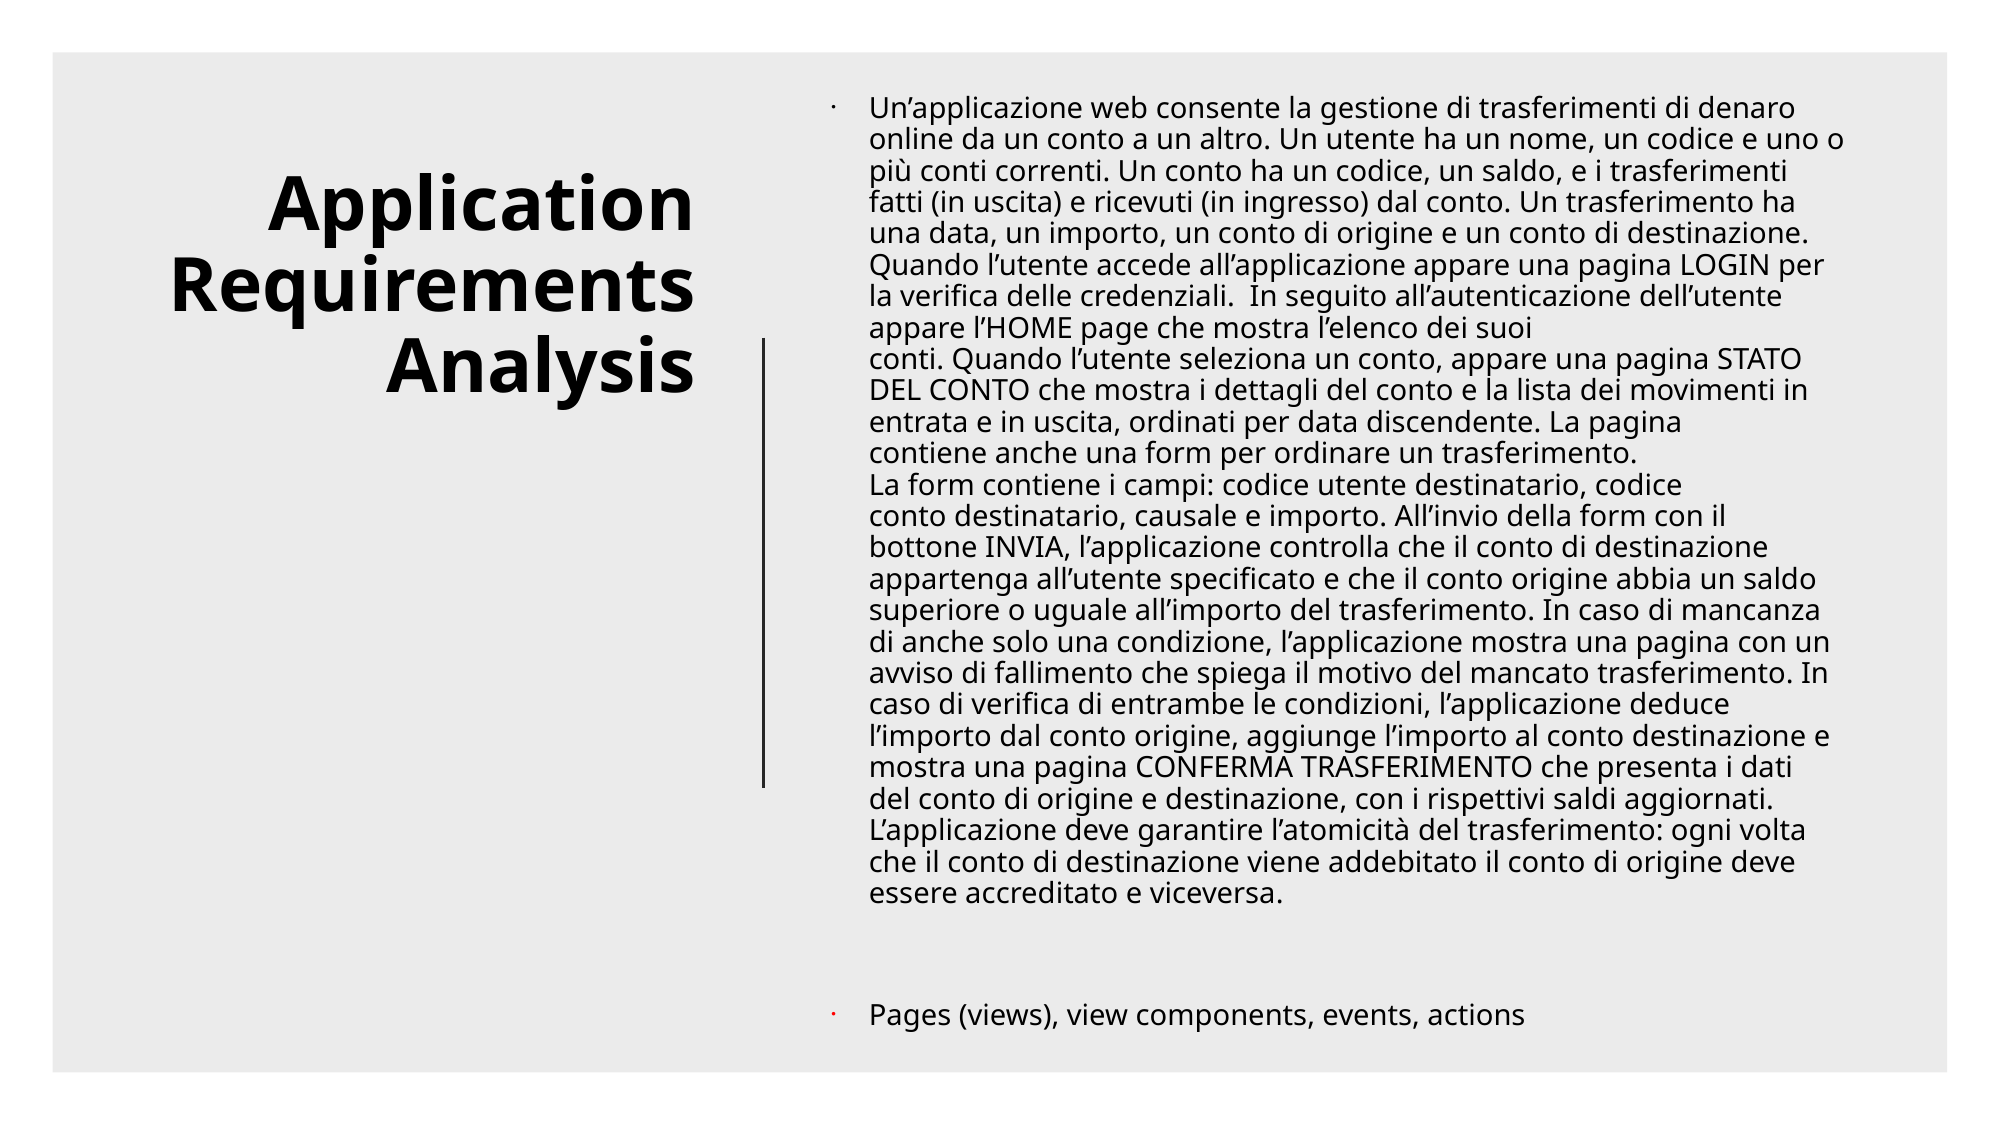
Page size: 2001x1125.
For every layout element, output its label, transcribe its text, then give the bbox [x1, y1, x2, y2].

title Application Requirements Analysis [113, 158, 711, 967]
text_box [52, 52, 1948, 1073]
list Un’applicazione web consente la gestione di trasferimenti di denaro online da un conto a un altro. Un utente ha un nome, un codice e uno o più conti correnti. Un conto ha un codice, un saldo, e i trasferimenti fatti (in uscita) e ricevuti (in ingresso) dal conto. Un trasferimento ha una data, un importo, un conto di origine e un conto di destinazione. Quando l’utente accede all’applicazione appare una pagina LOGIN per la verifica delle credenziali. In seguito all’autenticazione dell’utente appare l’HOME page che mostra l’elenco dei suoi conti. Quando l’utente seleziona un conto, appare una pagina STATO DEL CONTO che mostra i dettagli del conto e la lista dei movimenti in entrata e in uscita, ordinati per data discendente. La pagina contiene anche una form per ordinare un trasferimento. La form contiene i campi: codice utente destinatario, codice conto destinatario, causale e importo. All’invio della form con il bottone INVIA, l’applicazione controlla che il conto di destinazione appartenga all’utente specificato e che il conto origine abbia un saldo superiore o uguale all’importo del trasferimento. In caso di mancanza di anche solo una condizione, l’applicazione mostra una pagina con un avviso di fallimento che spiega il motivo del mancato trasferimento. In caso di verifica di entrambe le condizioni, l’applicazione deduce l’importo dal conto origine, aggiunge l’importo al conto destinazione e mostra una pagina CONFERMA TRASFERIMENTO che presenta i dati del conto di origine e destinazione, con i rispettivi saldi aggiornati. L’applicazione deve garantire l’atomicità del trasferimento: ogni volta che il conto di destinazione viene addebitato il conto di origine deve essere accreditato e viceversa.​ Pages (views), view components, events, actions [816, 158, 1863, 967]
